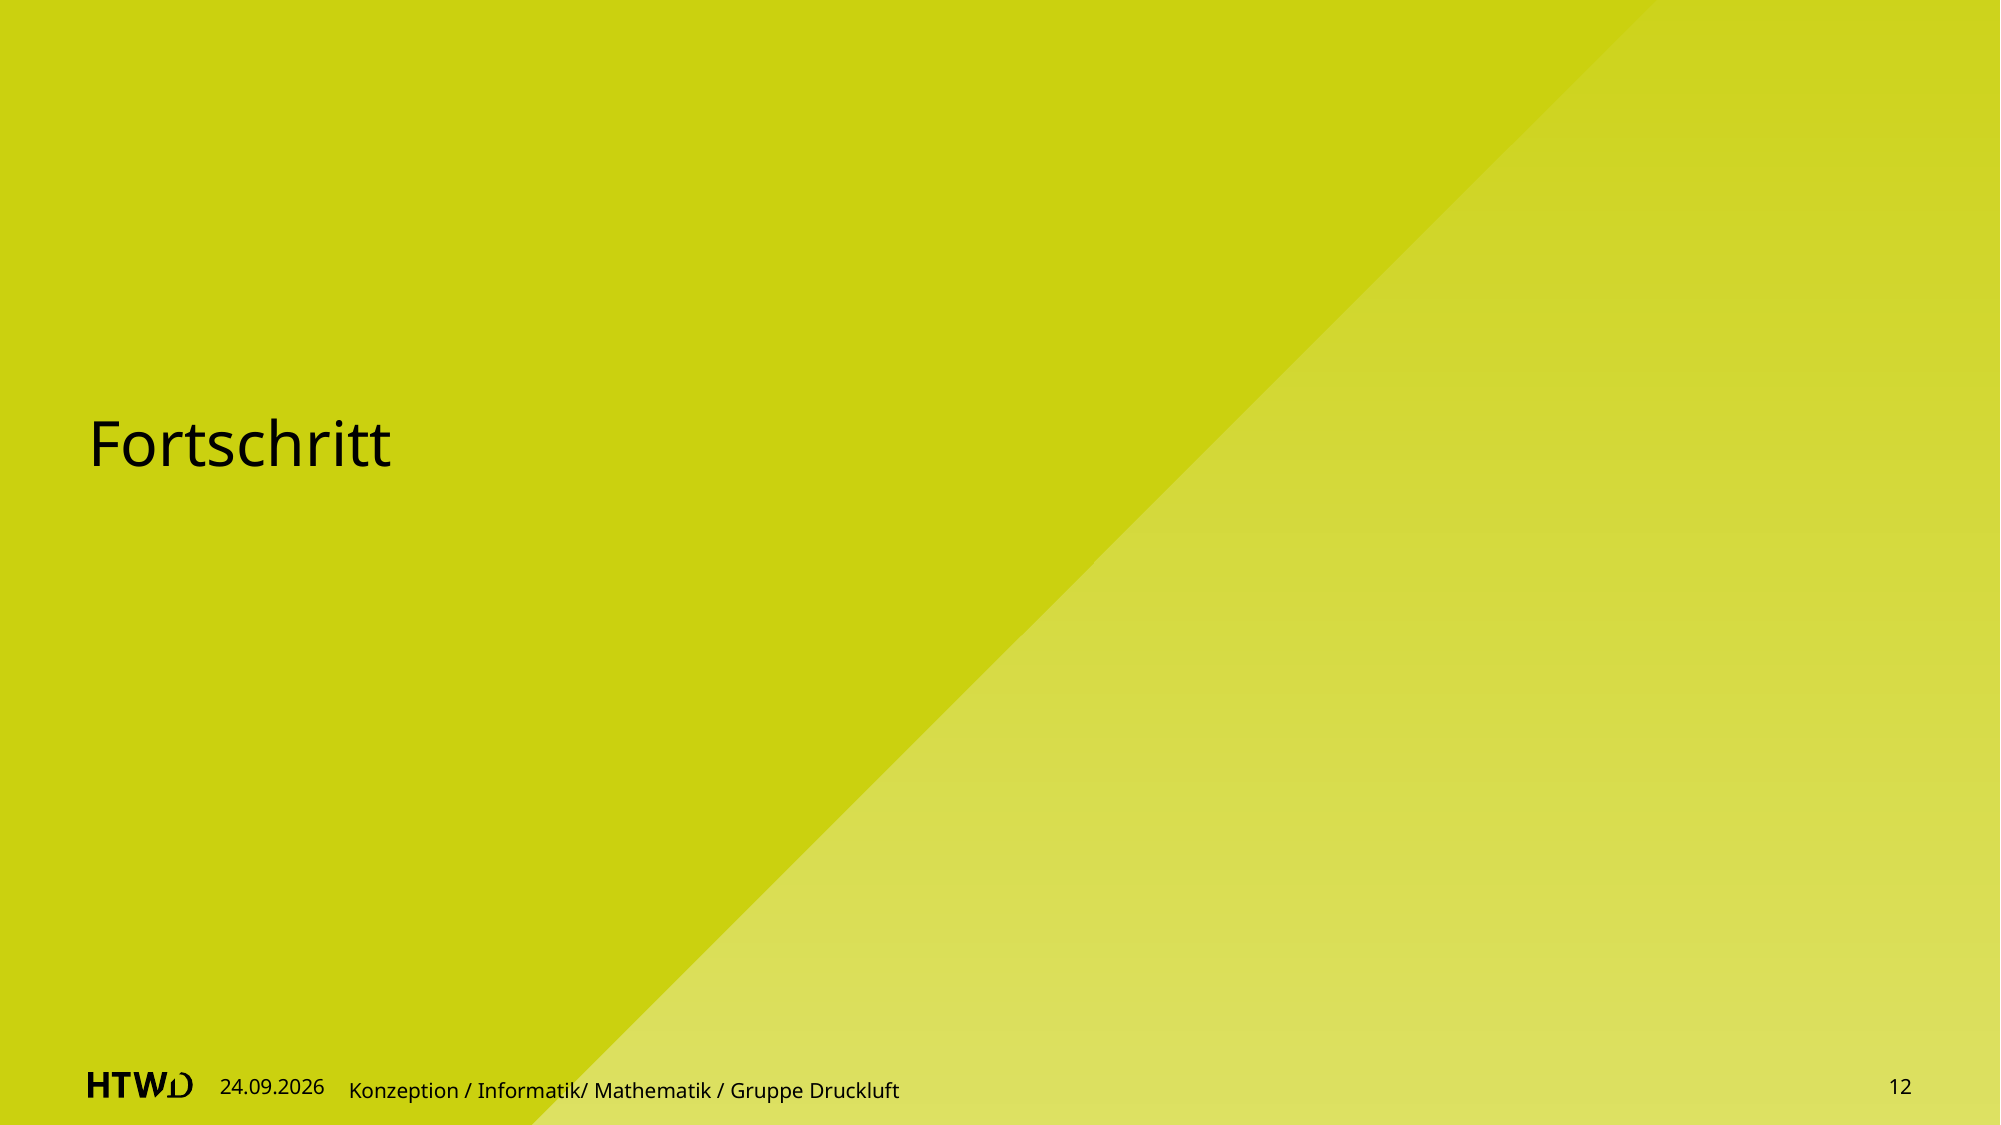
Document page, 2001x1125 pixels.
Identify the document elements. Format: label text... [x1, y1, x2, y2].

footer Konzeption / Informatik/ Mathematik / Gruppe Druckluft [348, 1072, 1767, 1103]
title Fortschritt [88, 403, 993, 670]
slide_number 23.04.2025 [210, 1072, 335, 1103]
slide_number <number> [1823, 1072, 1913, 1103]
